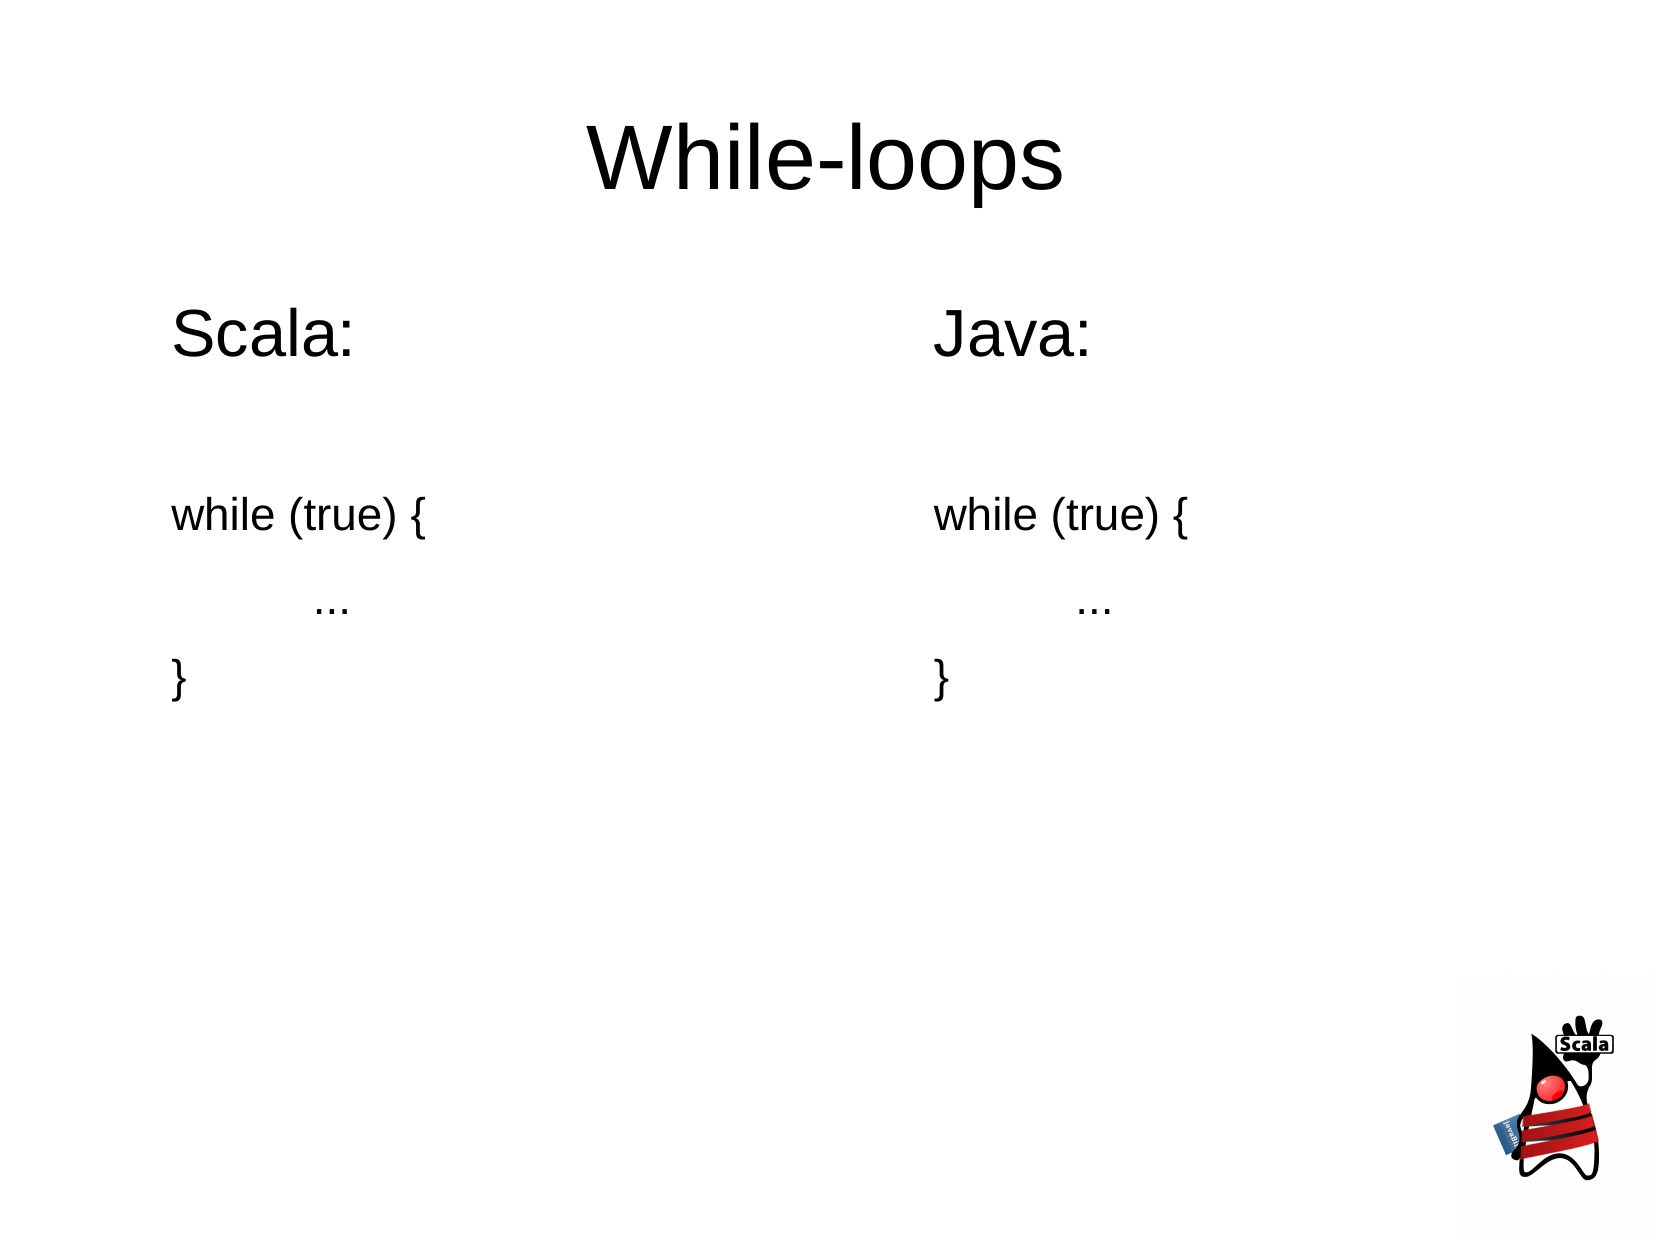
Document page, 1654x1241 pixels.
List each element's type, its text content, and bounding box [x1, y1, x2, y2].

list Scala: while (true) { ... } [82, 290, 809, 1109]
title While-loops [82, 56, 1571, 250]
list Java: while (true) { ... } [845, 290, 1572, 1109]
